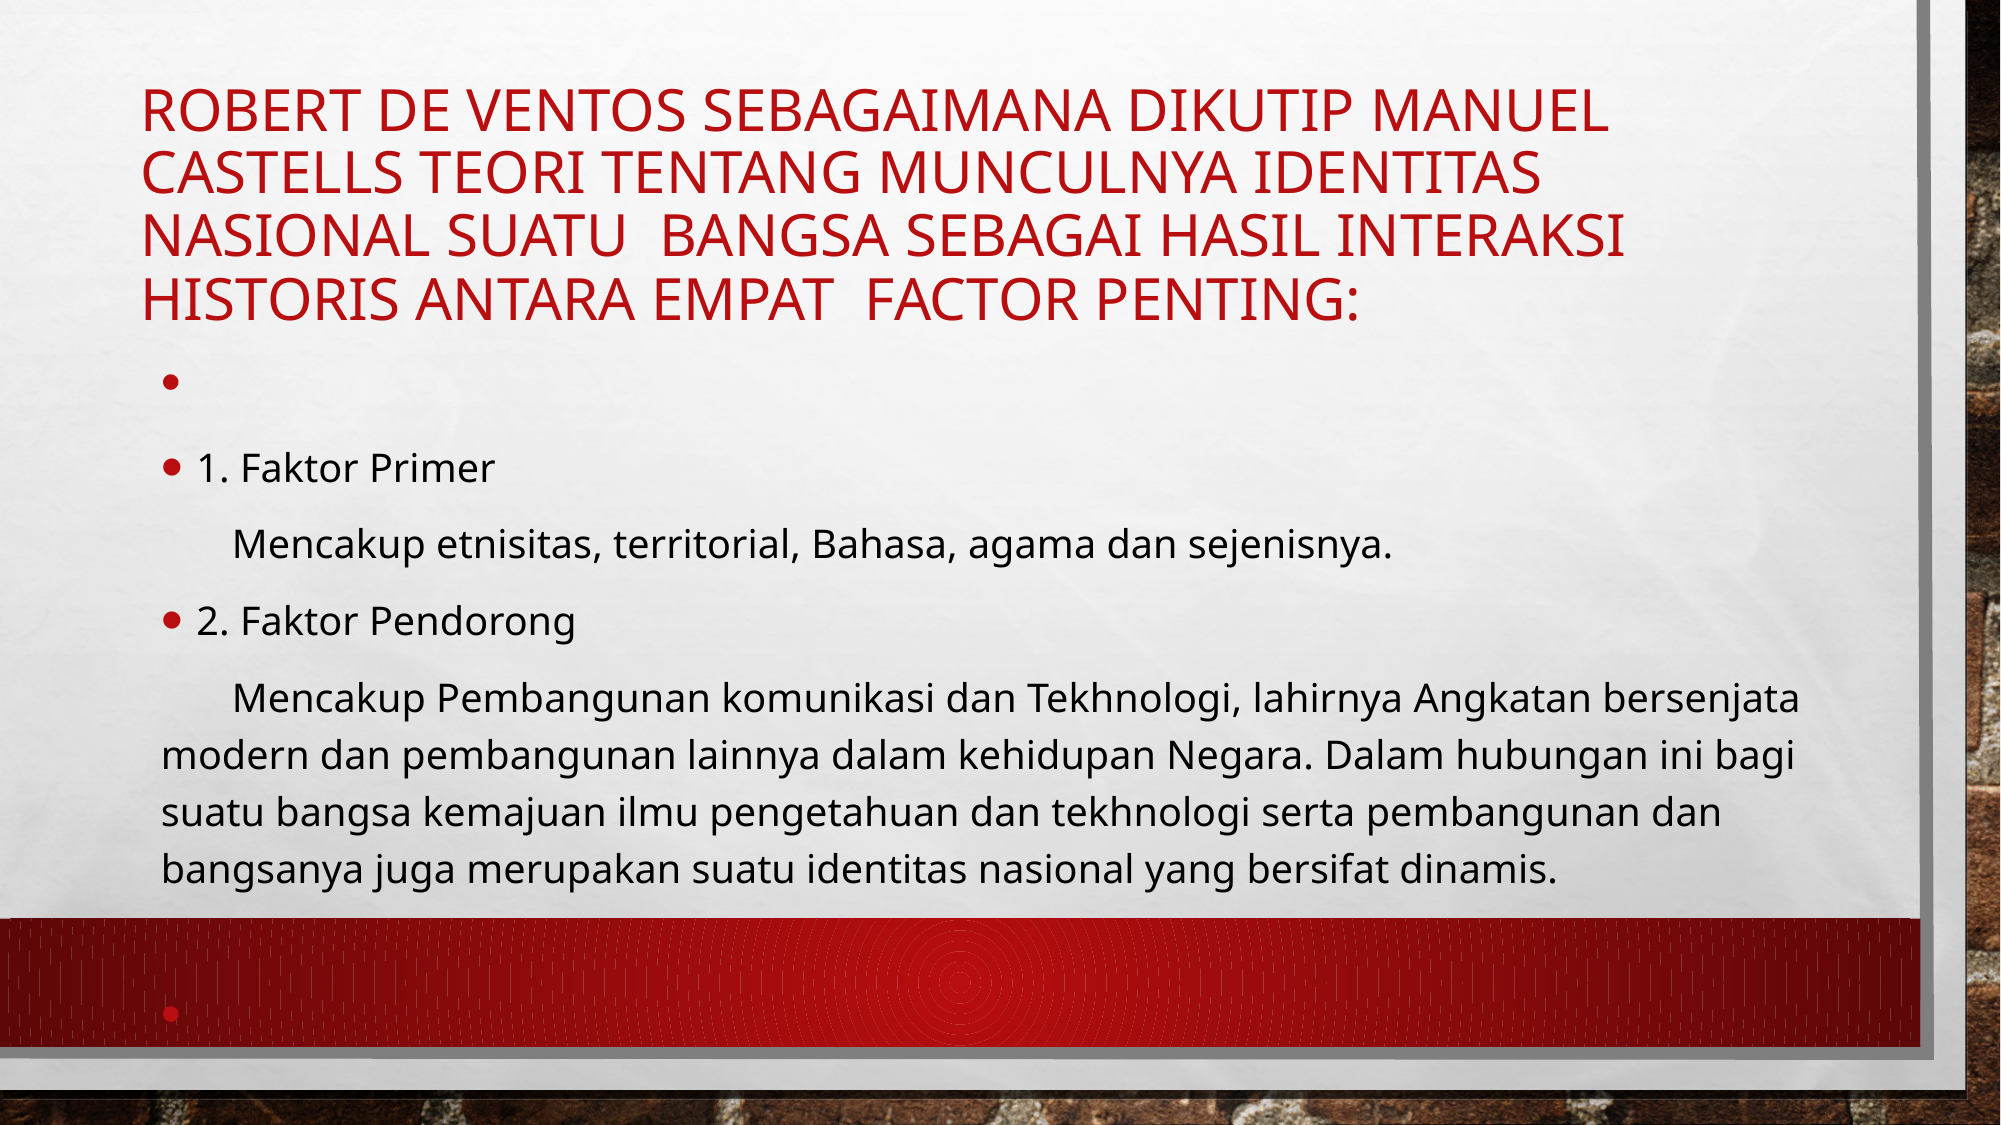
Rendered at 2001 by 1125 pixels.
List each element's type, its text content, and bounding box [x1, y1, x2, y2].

title Robert de Ventos sebagaimana dikutip Manuel castells teori tentang munculnya identitas nasional suatu bangsa sebagai hasil interaksi historis antara empat factor penting: [125, 63, 1823, 350]
list 1. Faktor Primer Mencakup etnisitas, territorial, Bahasa, agama dan sejenisnya. 2. Faktor Pendorong Mencakup Pembangunan komunikasi dan Tekhnologi, lahirnya Angkatan bersenjata modern dan pembangunan lainnya dalam kehidupan Negara. Dalam hubungan ini bagi suatu bangsa kemajuan ilmu pengetahuan dan tekhnologi serta pembangunan dan bangsanya juga merupakan suatu identitas nasional yang bersifat dinamis. [145, 342, 1823, 908]
